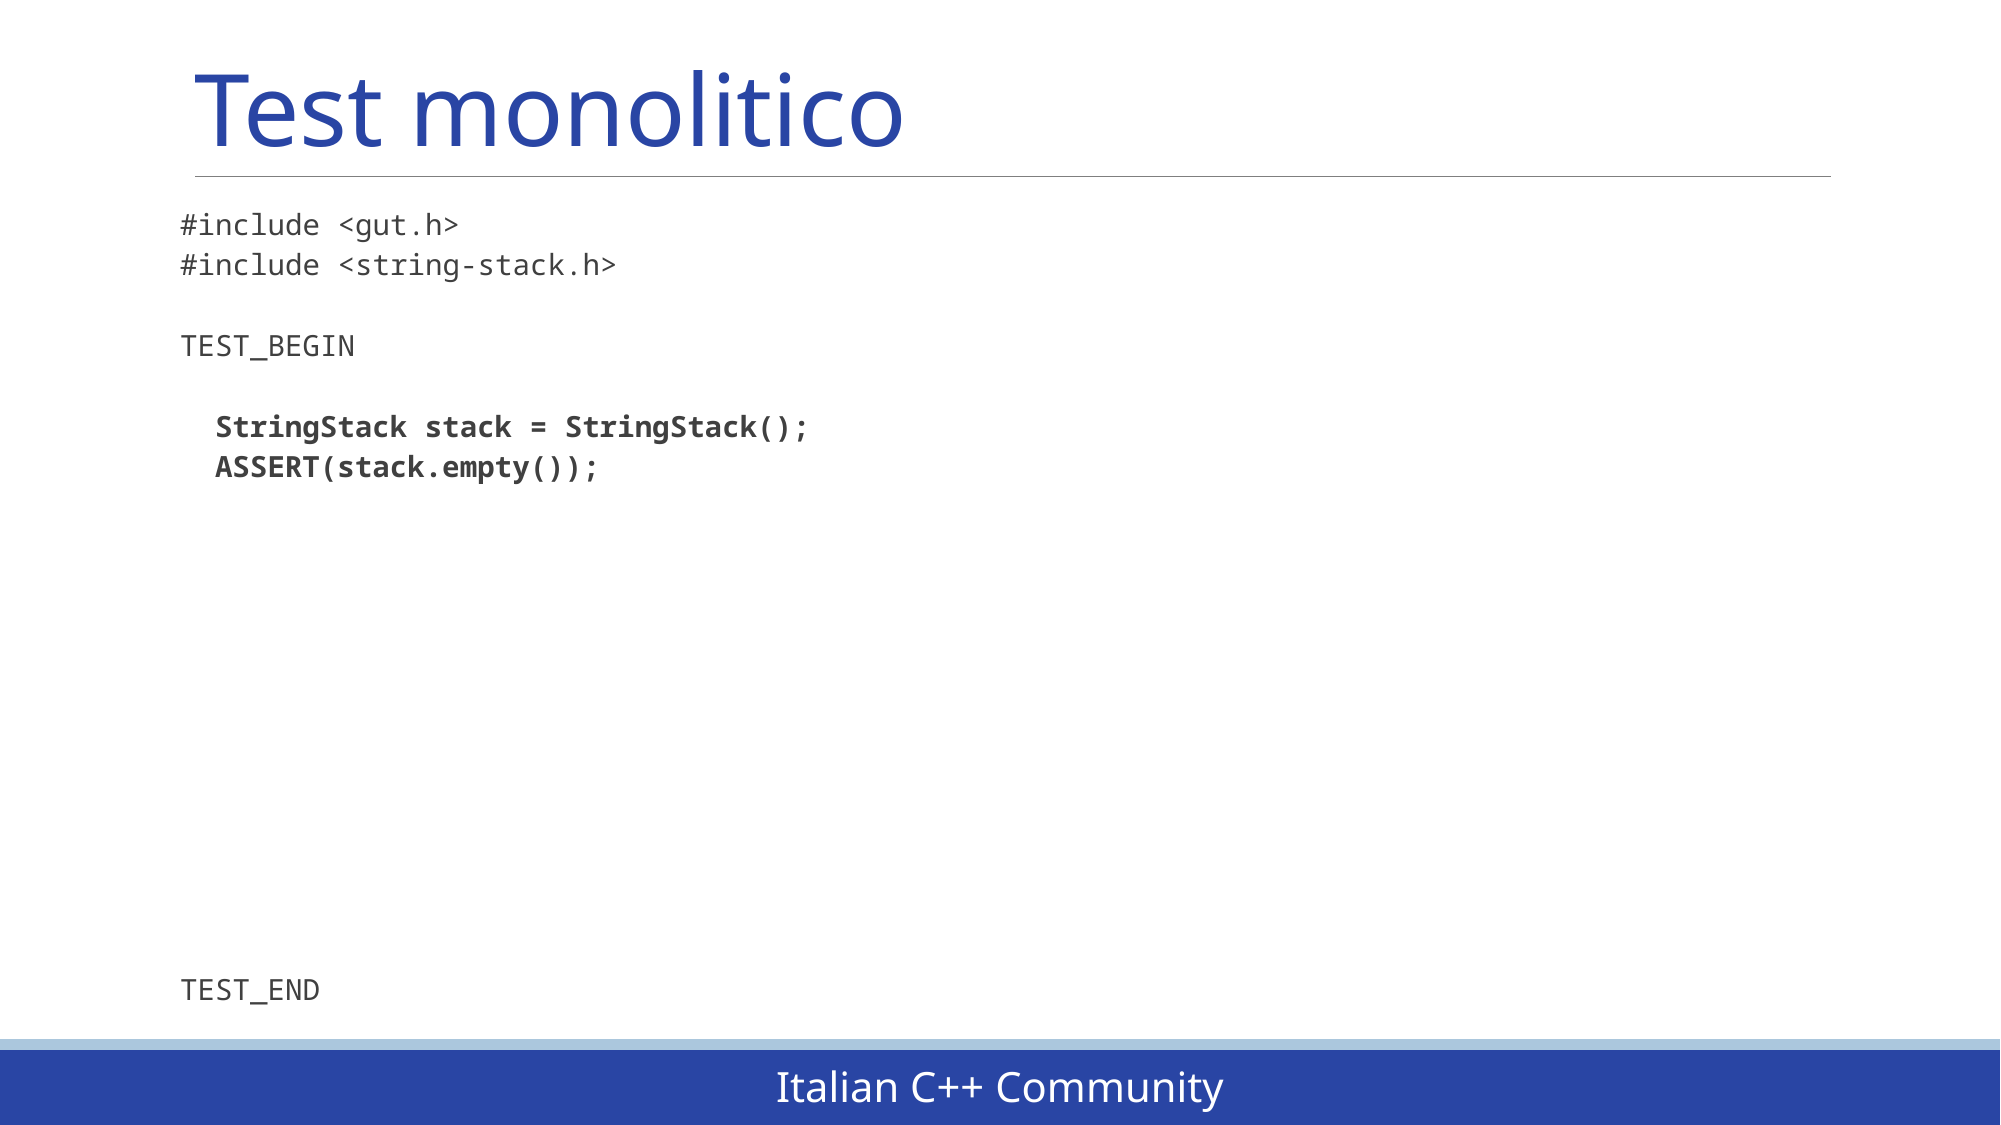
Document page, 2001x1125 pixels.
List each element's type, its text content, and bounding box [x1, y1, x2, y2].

list #include <gut.h> #include <string-stack.h> TEST_BEGIN StringStack stack = StringStack(); ASSERT(stack.empty()); TEST_END [179, 202, 1830, 1011]
title Test monolitico [179, 2, 1830, 175]
